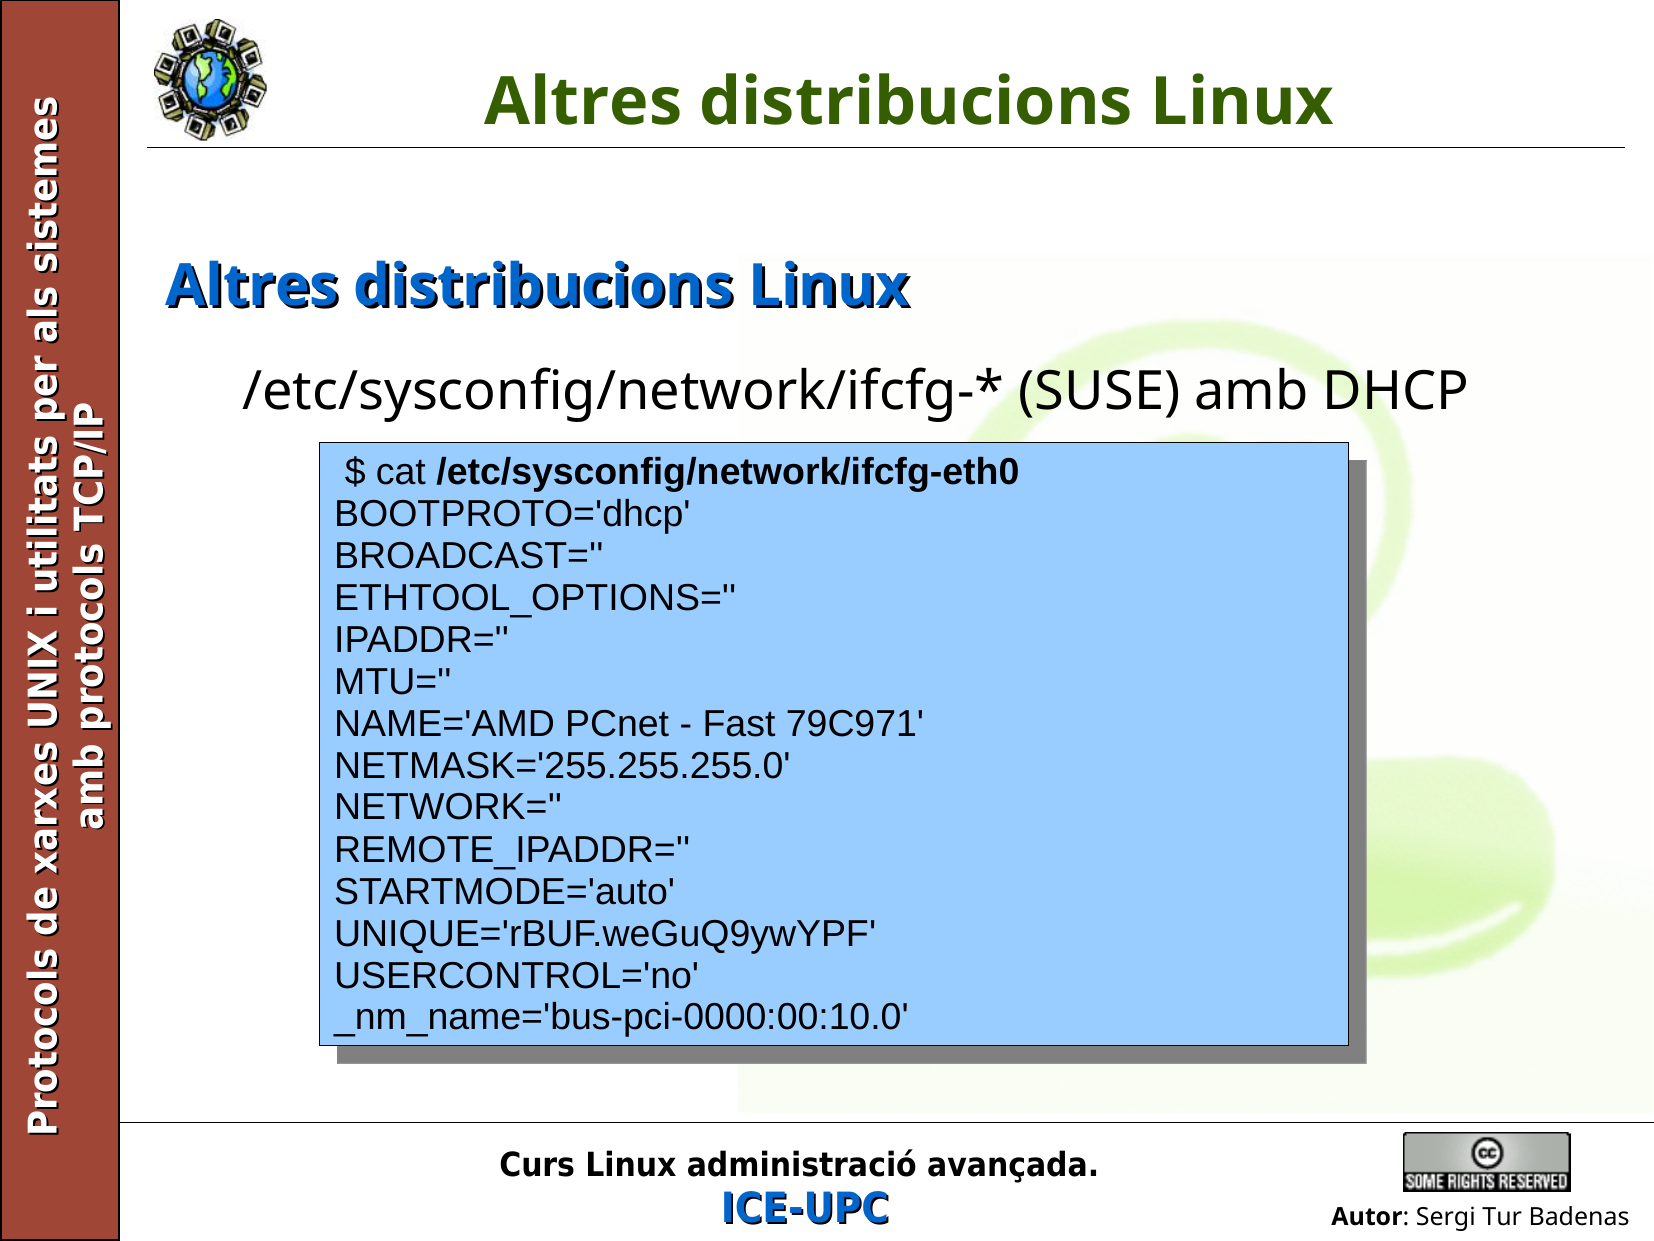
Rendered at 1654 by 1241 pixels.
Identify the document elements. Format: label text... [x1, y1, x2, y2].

picture [738, 252, 1654, 1113]
title Altres distribucions Linux [165, 49, 1654, 148]
picture [154, 19, 268, 142]
picture [1403, 1132, 1571, 1192]
text_box $ cat /etc/sysconfig/network/ifcfg-eth0 BOOTPROTO='dhcp' BROADCAST='' ETHTOOL_OPTIONS='' IPADDR='' MTU='' NAME='AMD PCnet - Fast 79C971' NETMASK='255.255.255.0' NETWORK='' REMOTE_IPADDR='' STARTMODE='auto' UNIQUE='rBUF.weGuQ9ywYPF' USERCONTROL='no' _nm_name='bus-pci-0000:00:10.0' [319, 442, 1349, 1046]
list Altres distribucions Linux /etc/sysconfig/network/ifcfg-* (SUSE) amb DHCP [147, 242, 1636, 1093]
